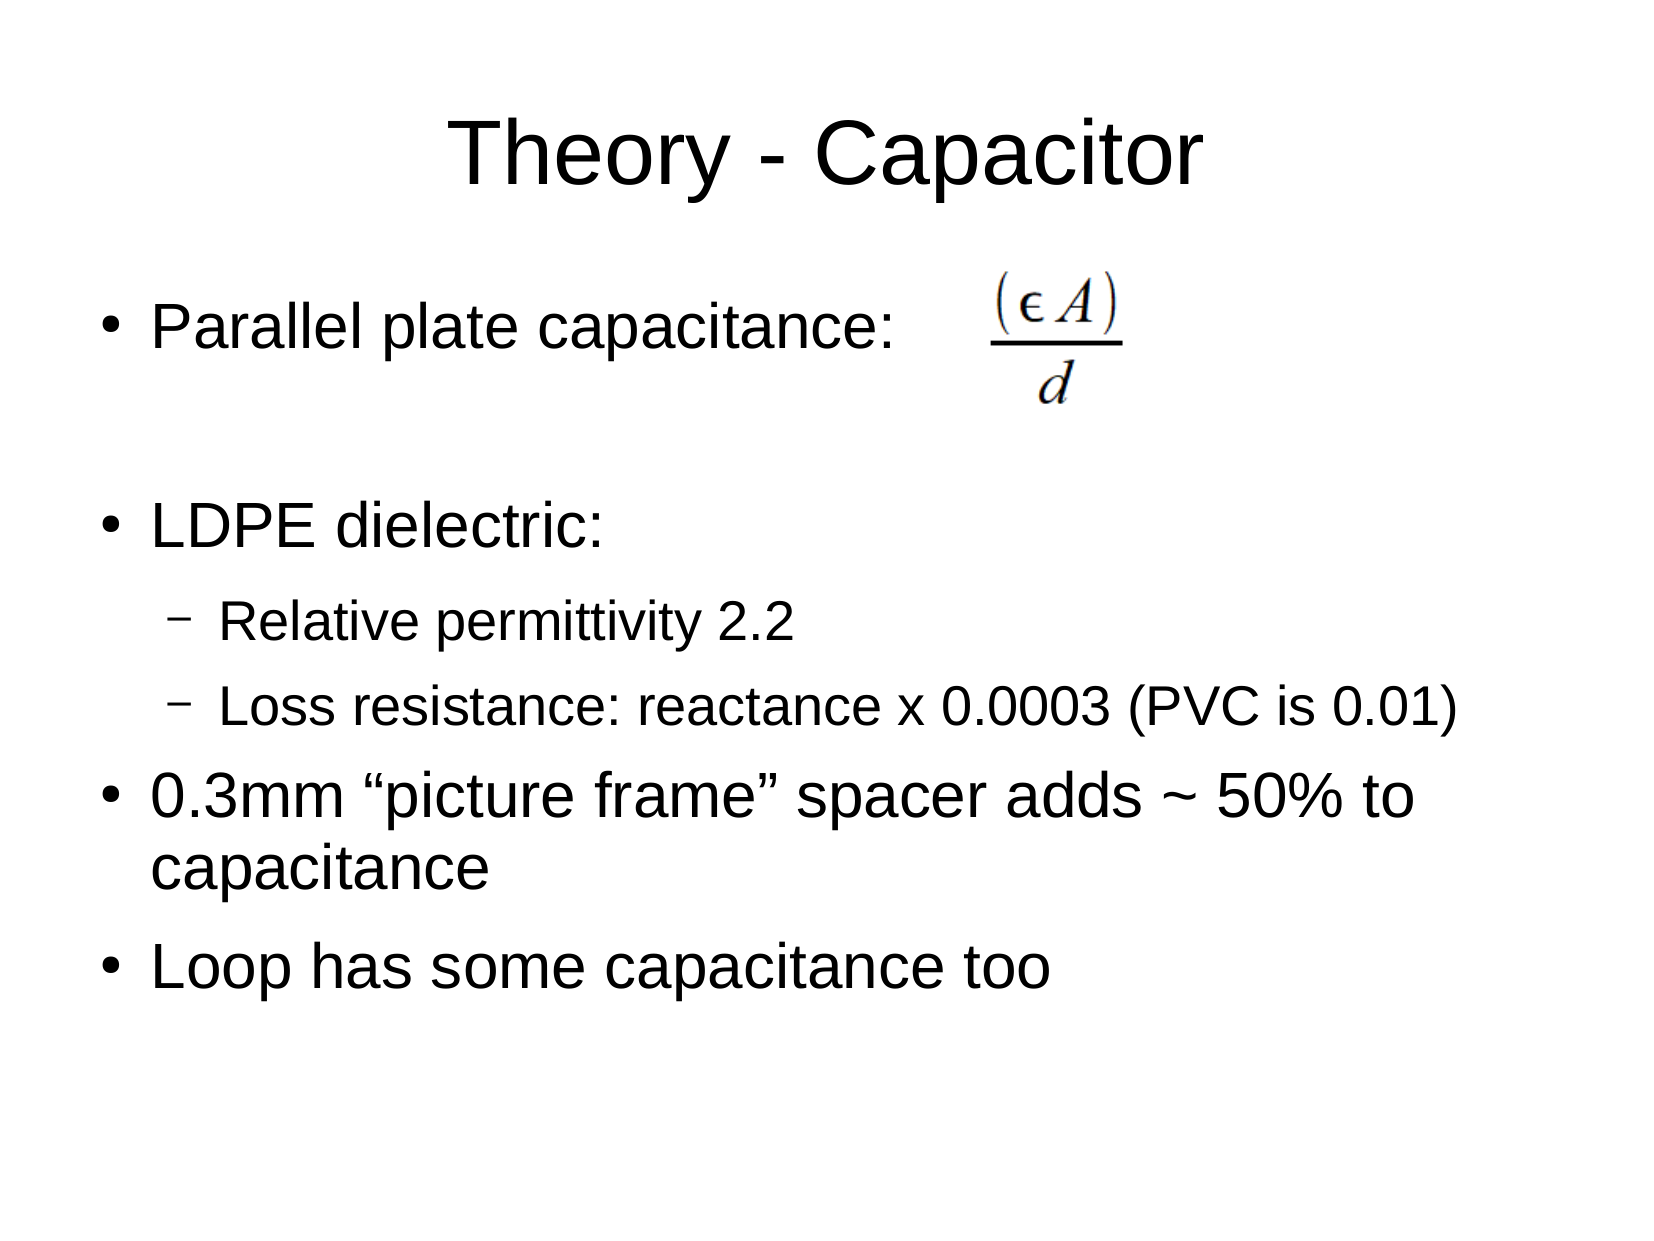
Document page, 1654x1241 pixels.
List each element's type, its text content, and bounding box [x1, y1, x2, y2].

picture [980, 256, 1137, 426]
title Theory - Capacitor [82, 49, 1571, 257]
list Parallel plate capacitance: LDPE dielectric: Relative permittivity 2.2 Loss resistance: reactance x 0.0003 (PVC is 0.01) 0.3mm “picture frame” spacer adds ~ 50% to capacitance Loop has some capacitance too [82, 290, 1571, 1010]
